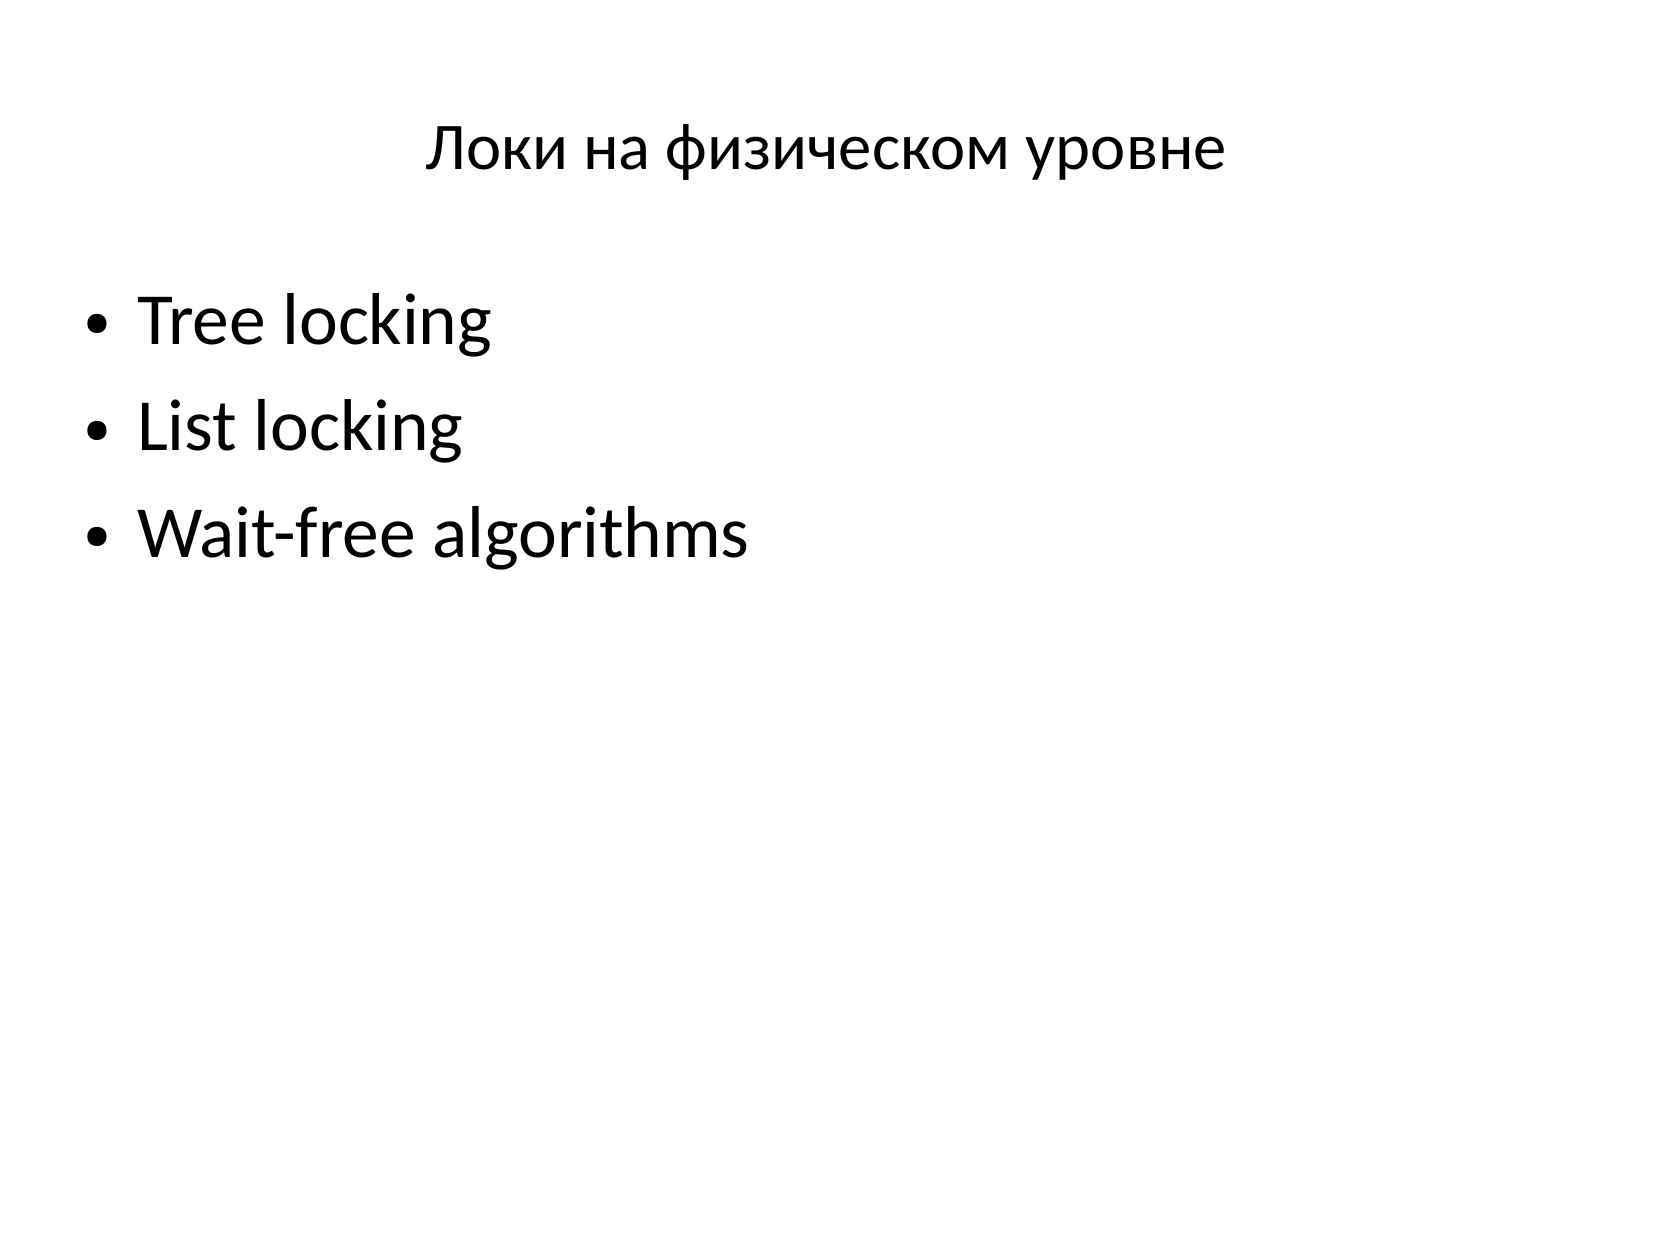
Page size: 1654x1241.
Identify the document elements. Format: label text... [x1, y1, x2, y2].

list Tree locking List locking Wait-free algorithms [66, 289, 1555, 1108]
title Локи на физическом уровне [82, 49, 1571, 257]
